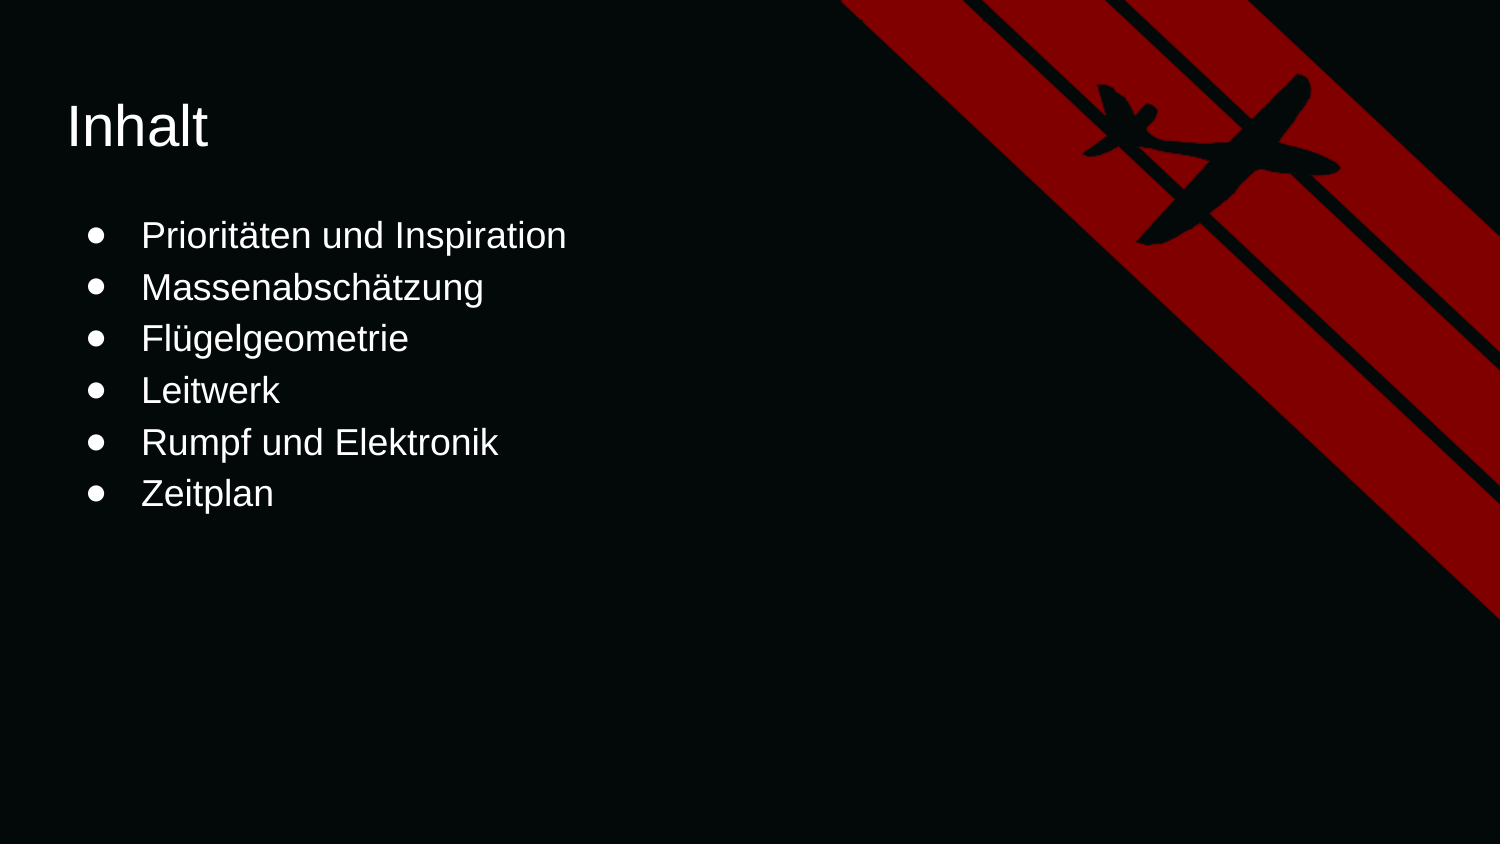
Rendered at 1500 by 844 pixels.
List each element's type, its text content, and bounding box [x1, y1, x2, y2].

picture [0, 0, 1500, 844]
title Inhalt [51, 72, 1449, 167]
list Prioritäten und Inspiration Massenabschätzung Flügelgeometrie Leitwerk Rumpf und Elektronik Zeitplan [51, 189, 1449, 750]
